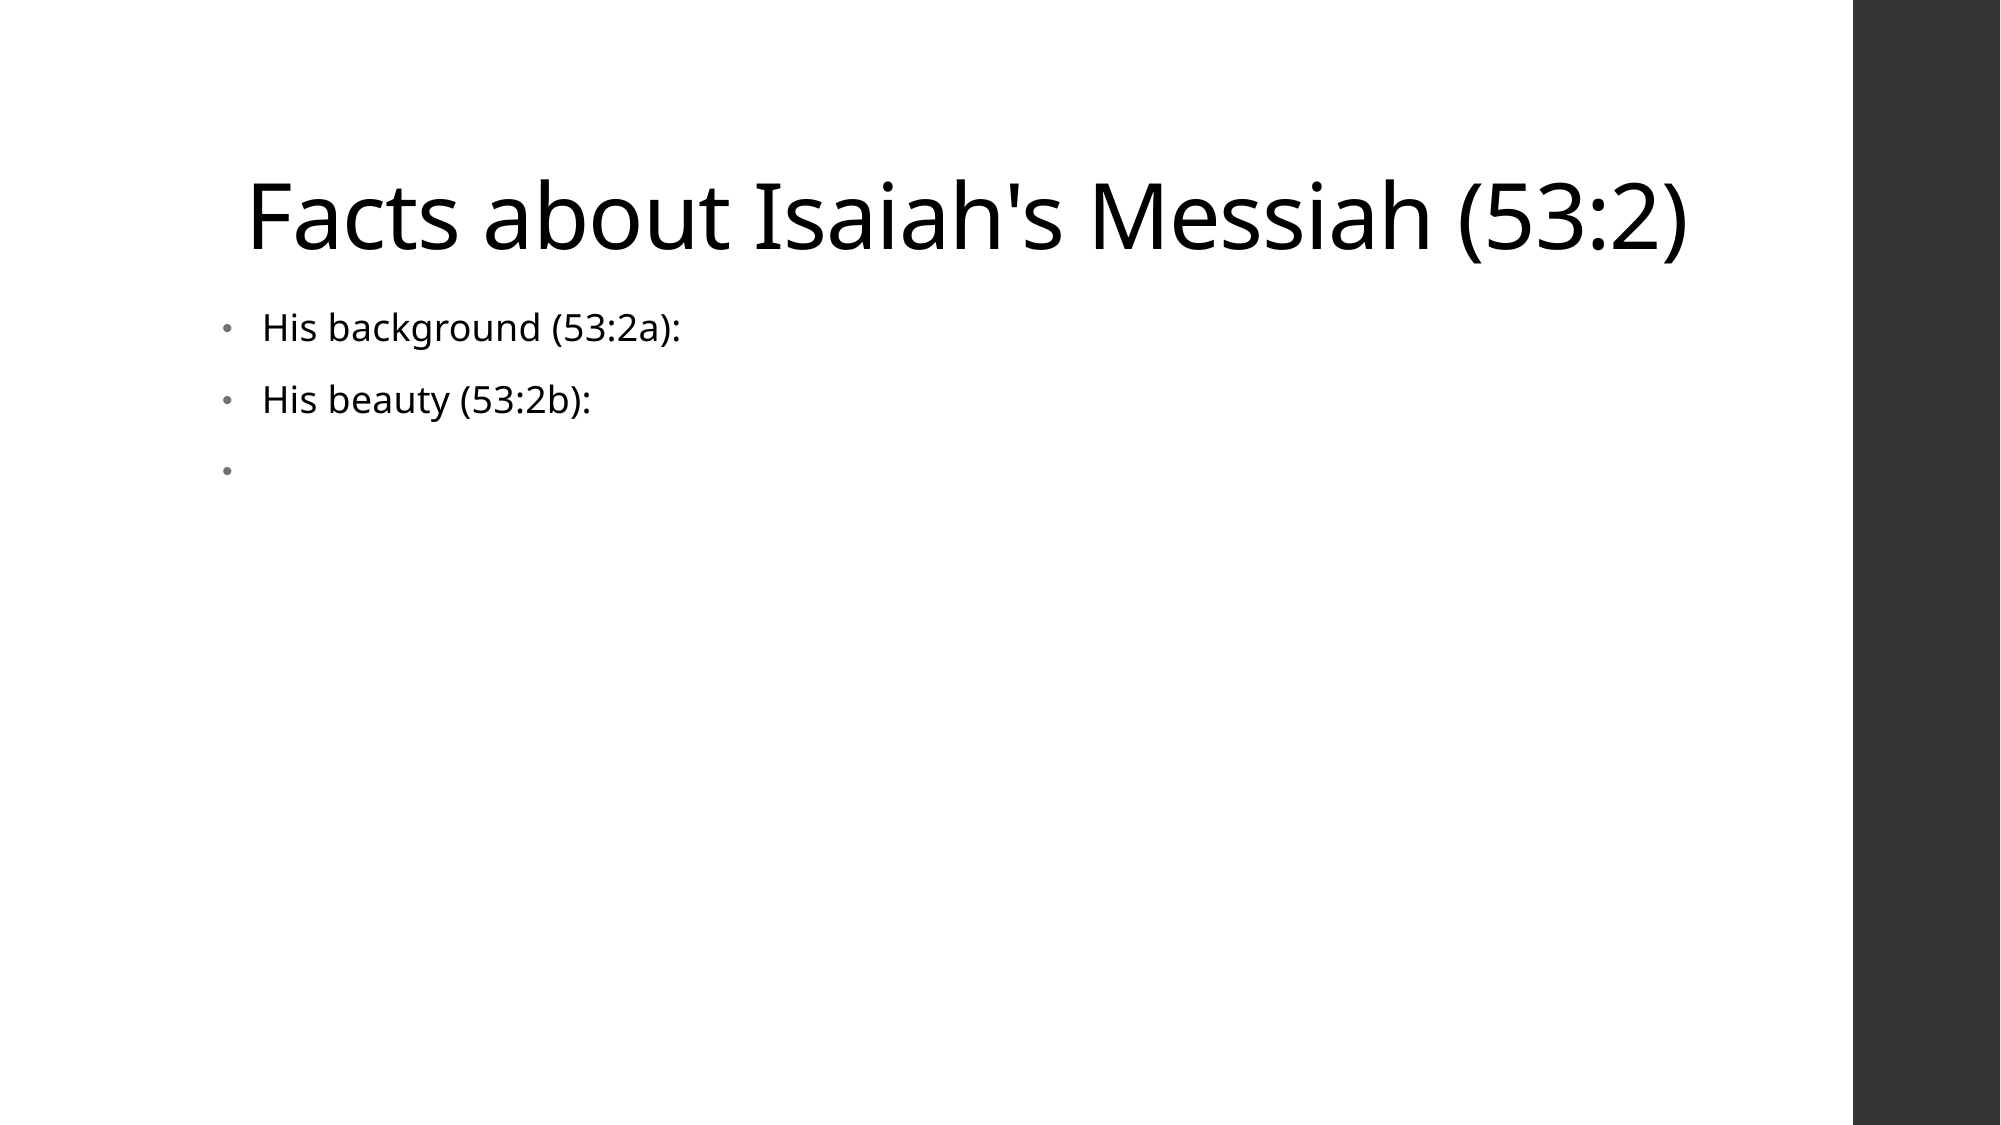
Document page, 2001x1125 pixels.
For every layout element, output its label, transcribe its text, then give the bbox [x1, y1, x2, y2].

list His background (53:2a): His beauty (53:2b): [206, 299, 1617, 1014]
title Facts about Isaiah's Messiah (53:2) [206, 60, 1797, 278]
